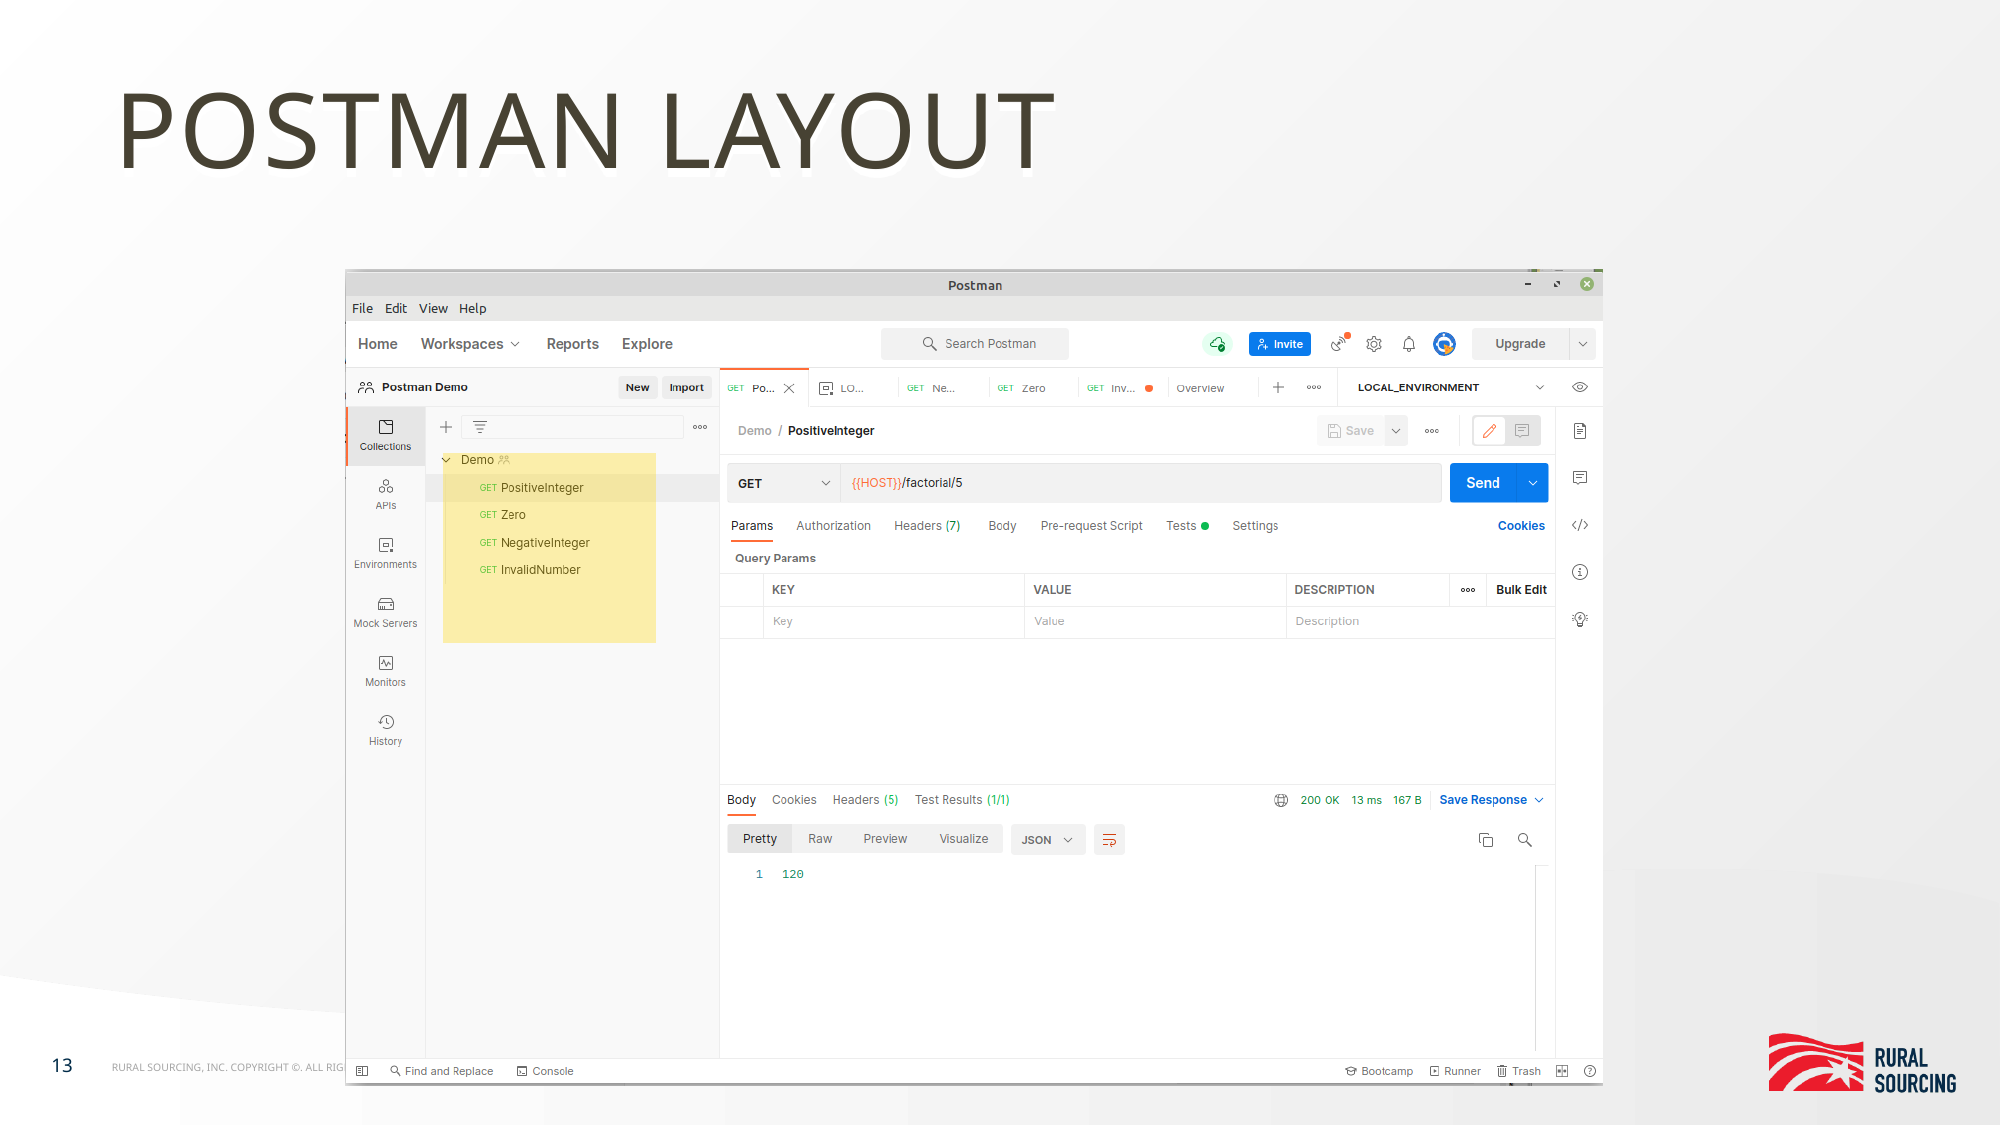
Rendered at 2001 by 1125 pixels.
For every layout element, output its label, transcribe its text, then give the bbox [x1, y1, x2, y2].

picture [1769, 1033, 1956, 1093]
title postman layout [99, 44, 1900, 233]
picture [345, 269, 1603, 1086]
